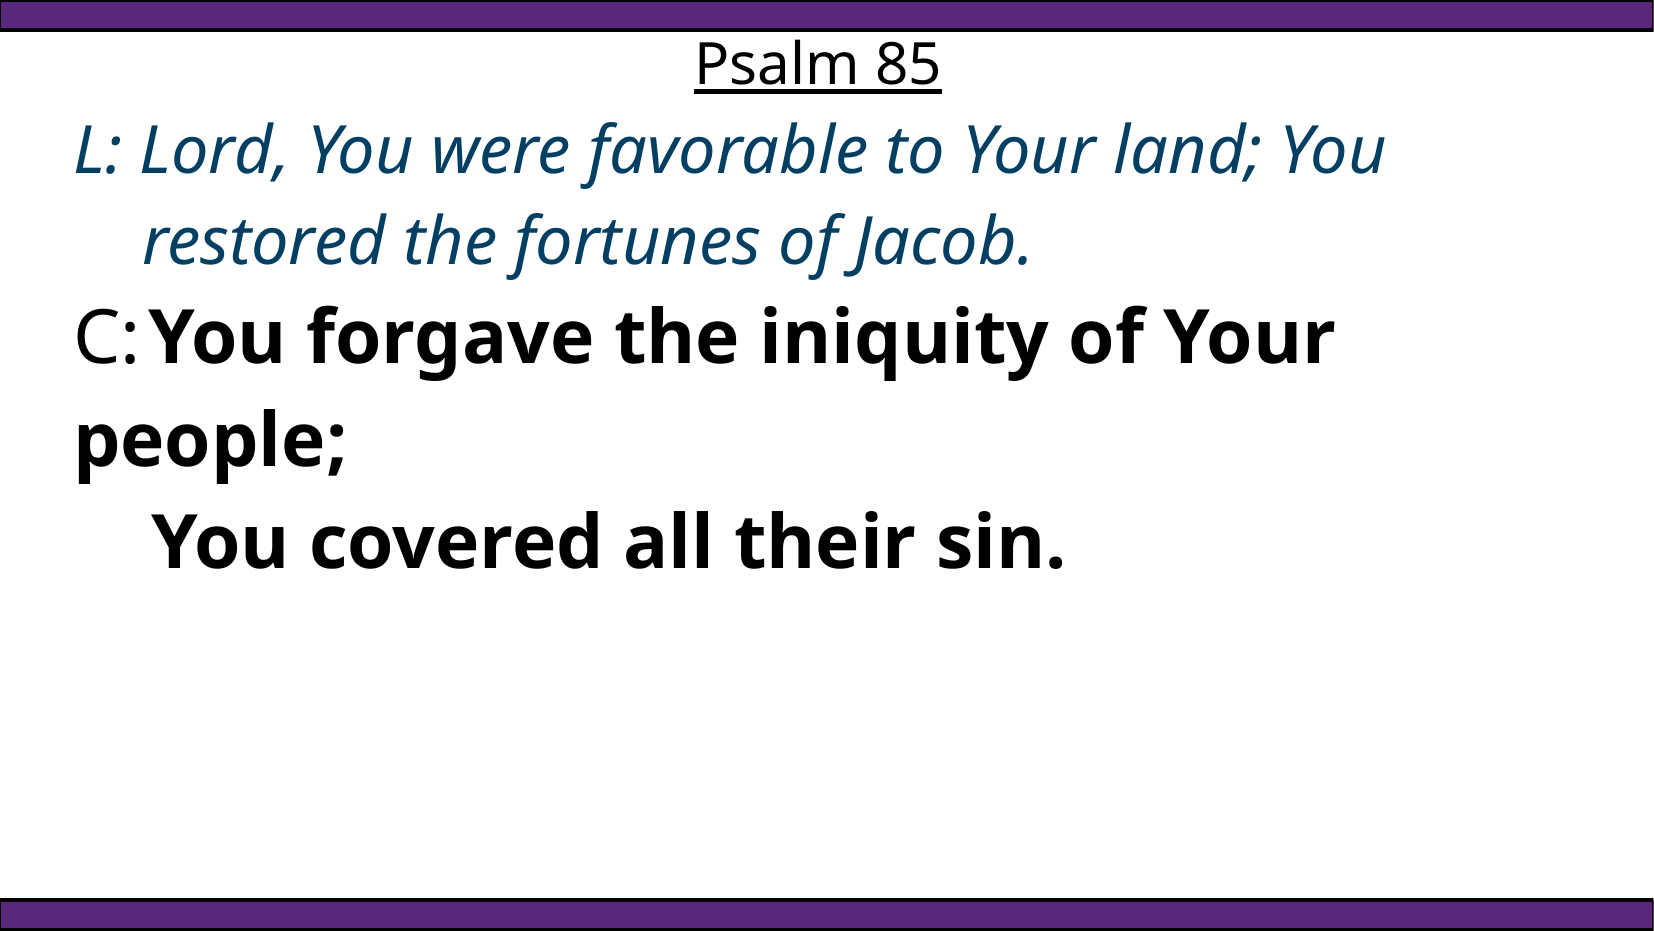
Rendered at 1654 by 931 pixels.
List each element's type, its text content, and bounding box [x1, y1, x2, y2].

text_box Psalm 85 L: Lord, You were favorable to Your land; You restored the fortunes of Jacob. C: You forgave the iniquity of Your people; You covered all their sin. [58, 15, 1578, 485]
text_box [0, 900, 1654, 931]
picture [0, 31, 1654, 900]
text_box [0, 0, 1654, 31]
